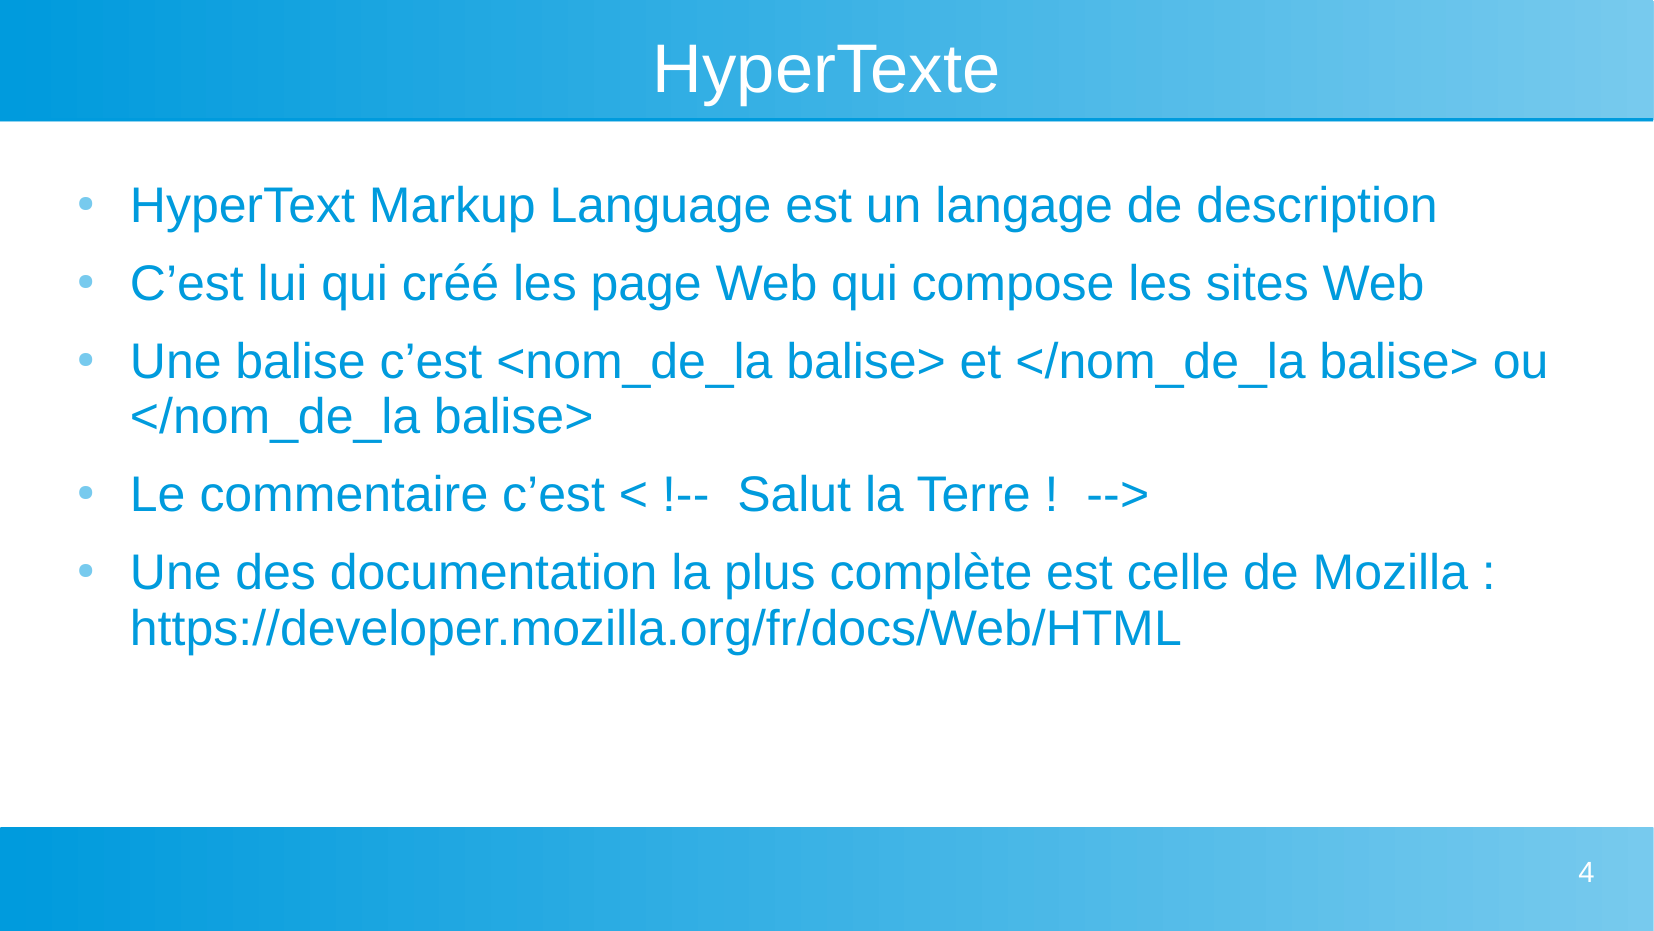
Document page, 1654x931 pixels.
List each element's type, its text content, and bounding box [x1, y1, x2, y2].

list HyperText Markup Language est un langage de description C’est lui qui créé les page Web qui compose les sites Web Une balise c’est <nom_de_la balise> et </nom_de_la balise> ou </nom_de_la balise> Le commentaire c’est < !-- Salut la Terre ! --> Une des documentation la plus complète est celle de Mozilla : https://developer.mozilla.org/fr/docs/Web/HTML [59, 177, 1595, 768]
title HyperTexte [59, 29, 1595, 108]
